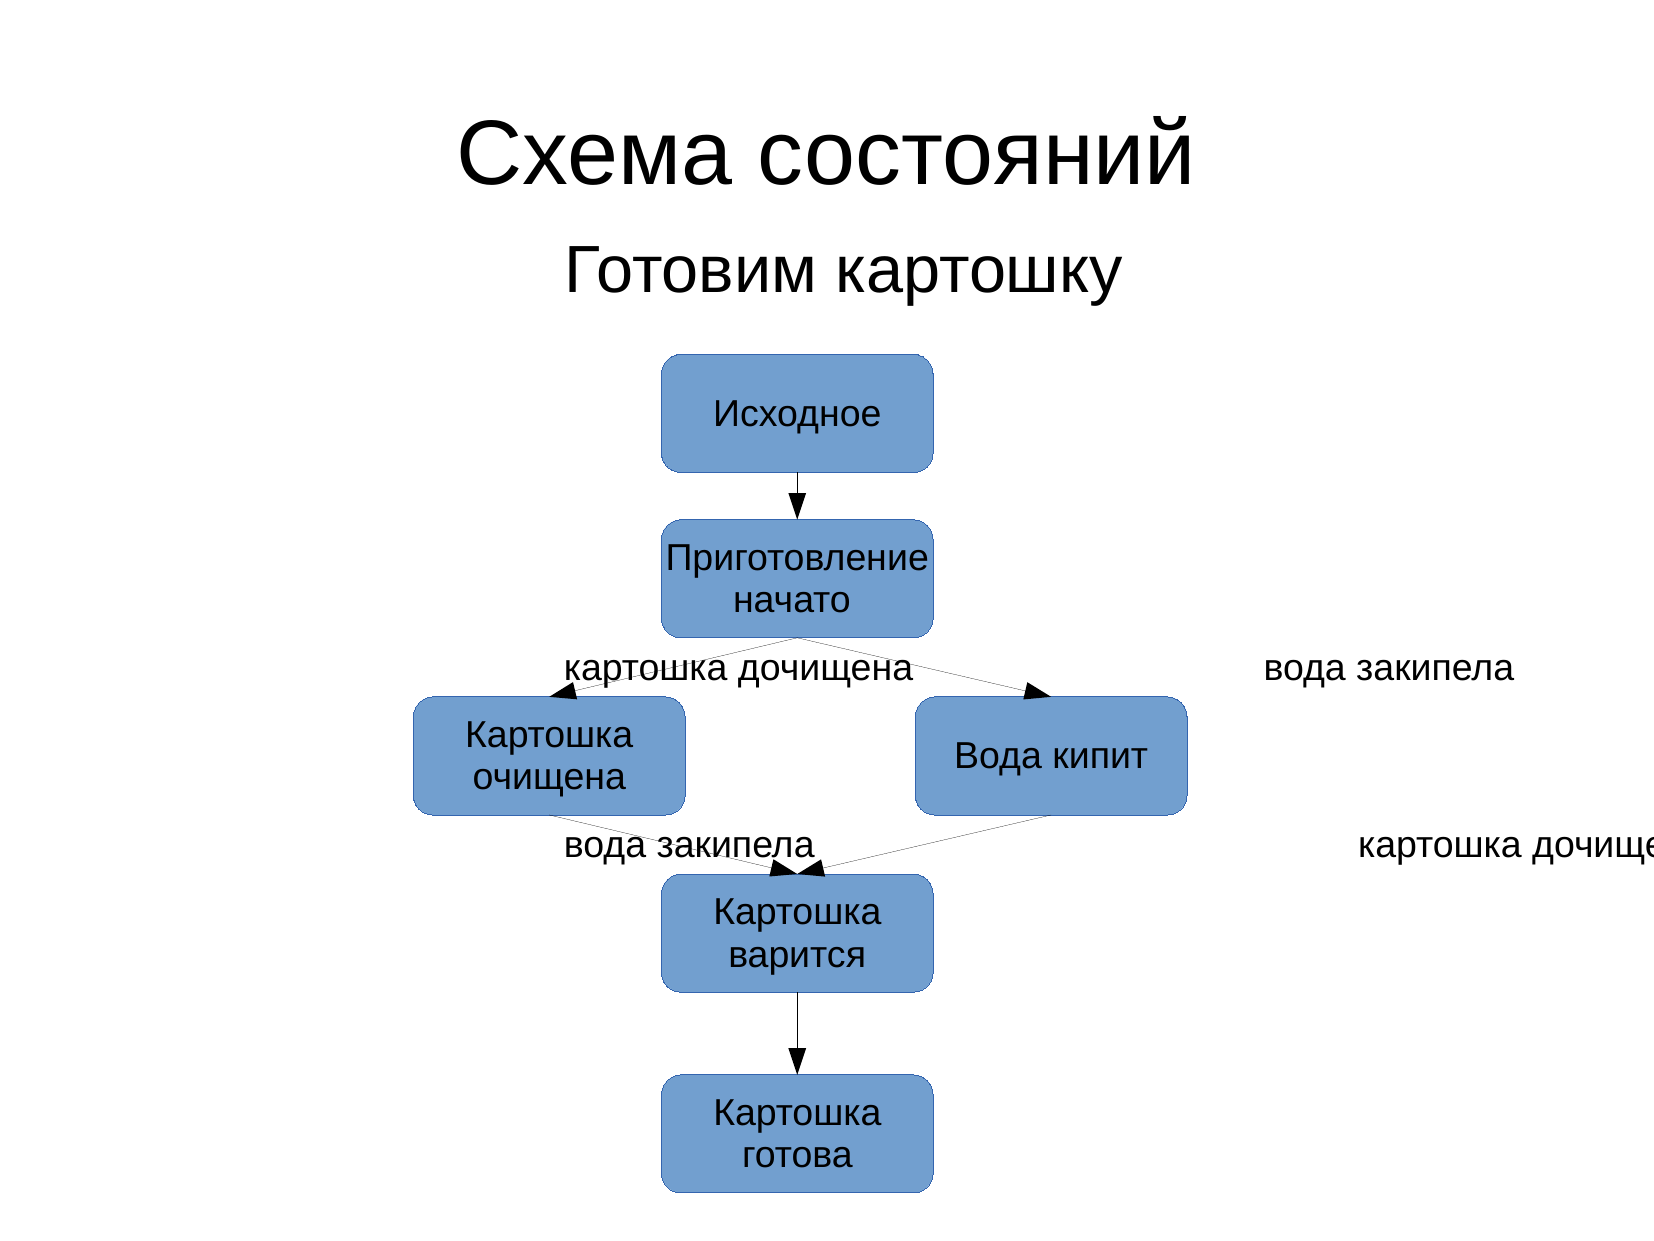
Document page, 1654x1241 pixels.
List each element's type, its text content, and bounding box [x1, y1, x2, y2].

text_box Готовим картошку [549, 224, 1146, 314]
text_box Картошка варится [661, 874, 934, 993]
title Схема состояний [82, 49, 1571, 257]
text_box Приготовление начато [661, 519, 934, 638]
text_box Исходное [661, 354, 934, 473]
text_box Картошка очищена [413, 696, 686, 816]
text_box Картошка готова [661, 1074, 934, 1193]
text_box Вода кипит [915, 696, 1188, 816]
